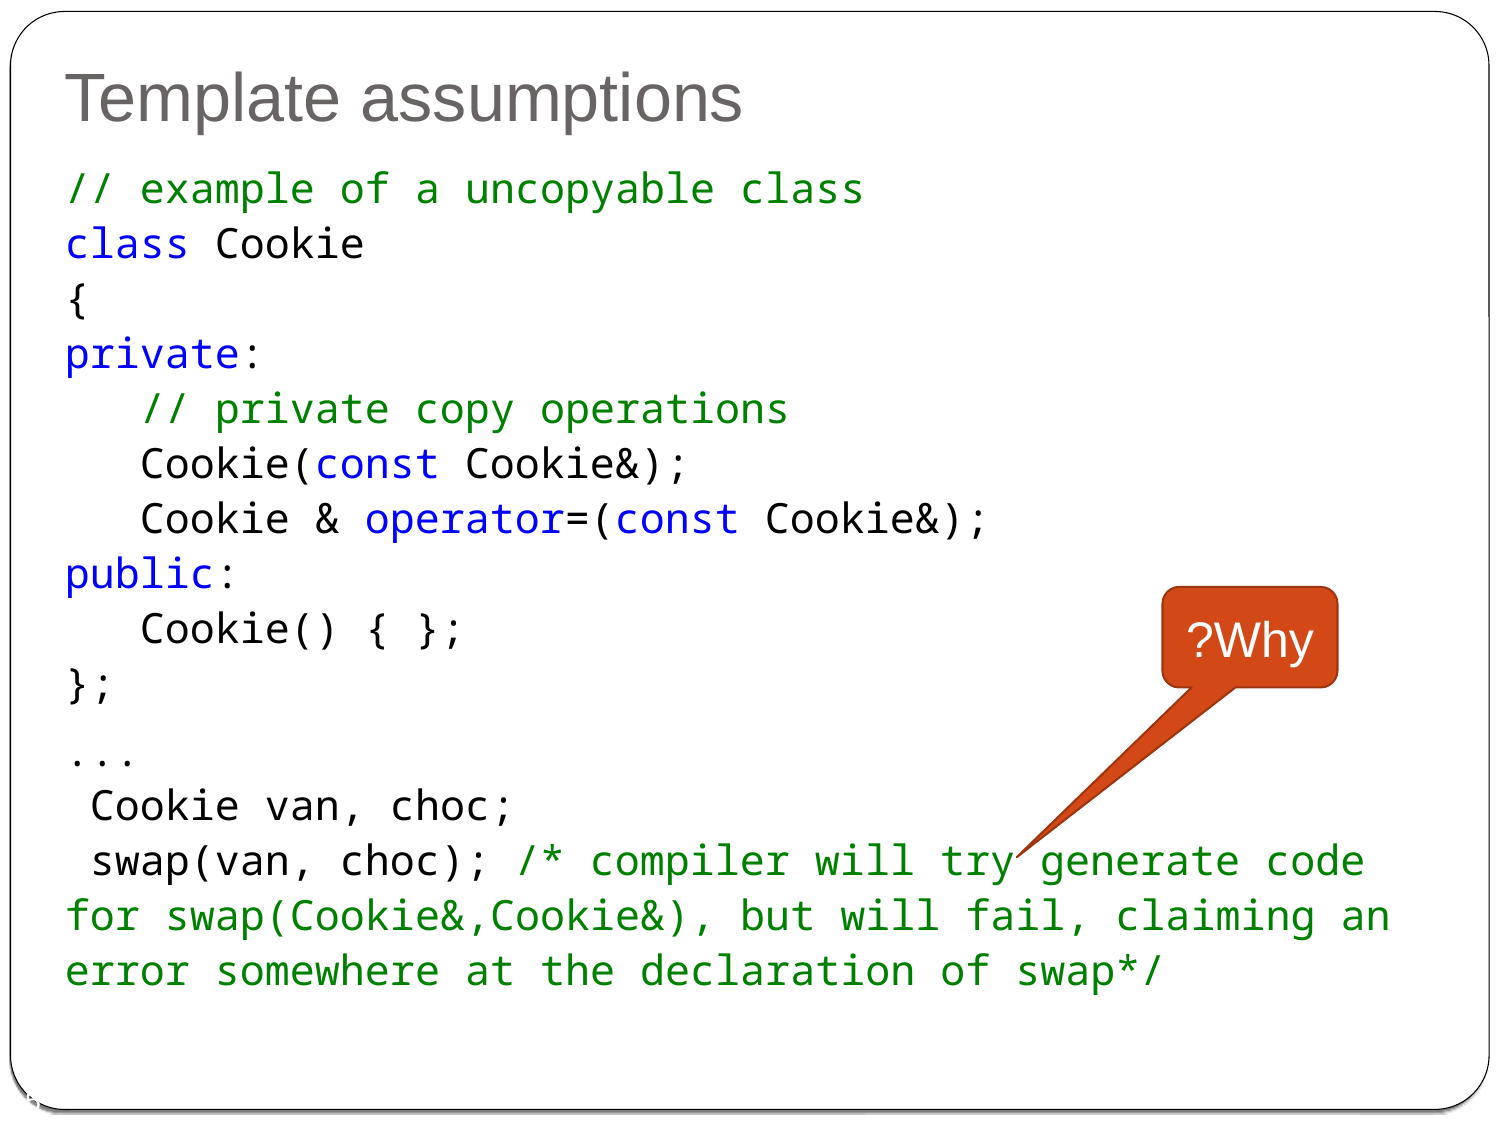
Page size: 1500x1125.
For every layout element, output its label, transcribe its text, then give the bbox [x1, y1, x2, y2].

text_box Why? [1016, 586, 1338, 858]
slide_number <number> [0, 1074, 50, 1125]
title Template assumptions [50, 45, 1450, 149]
list // example of a uncopyable class class Cookie { private: // private copy operations Cookie(const Cookie&); Cookie & operator=(const Cookie&); public: Cookie() { }; }; ... Cookie van, choc; swap(van, choc); /* compiler will try generate code for swap(Cookie&,Cookie&), but will fail, claiming an error somewhere at the declaration of swap*/ [50, 149, 1450, 1088]
